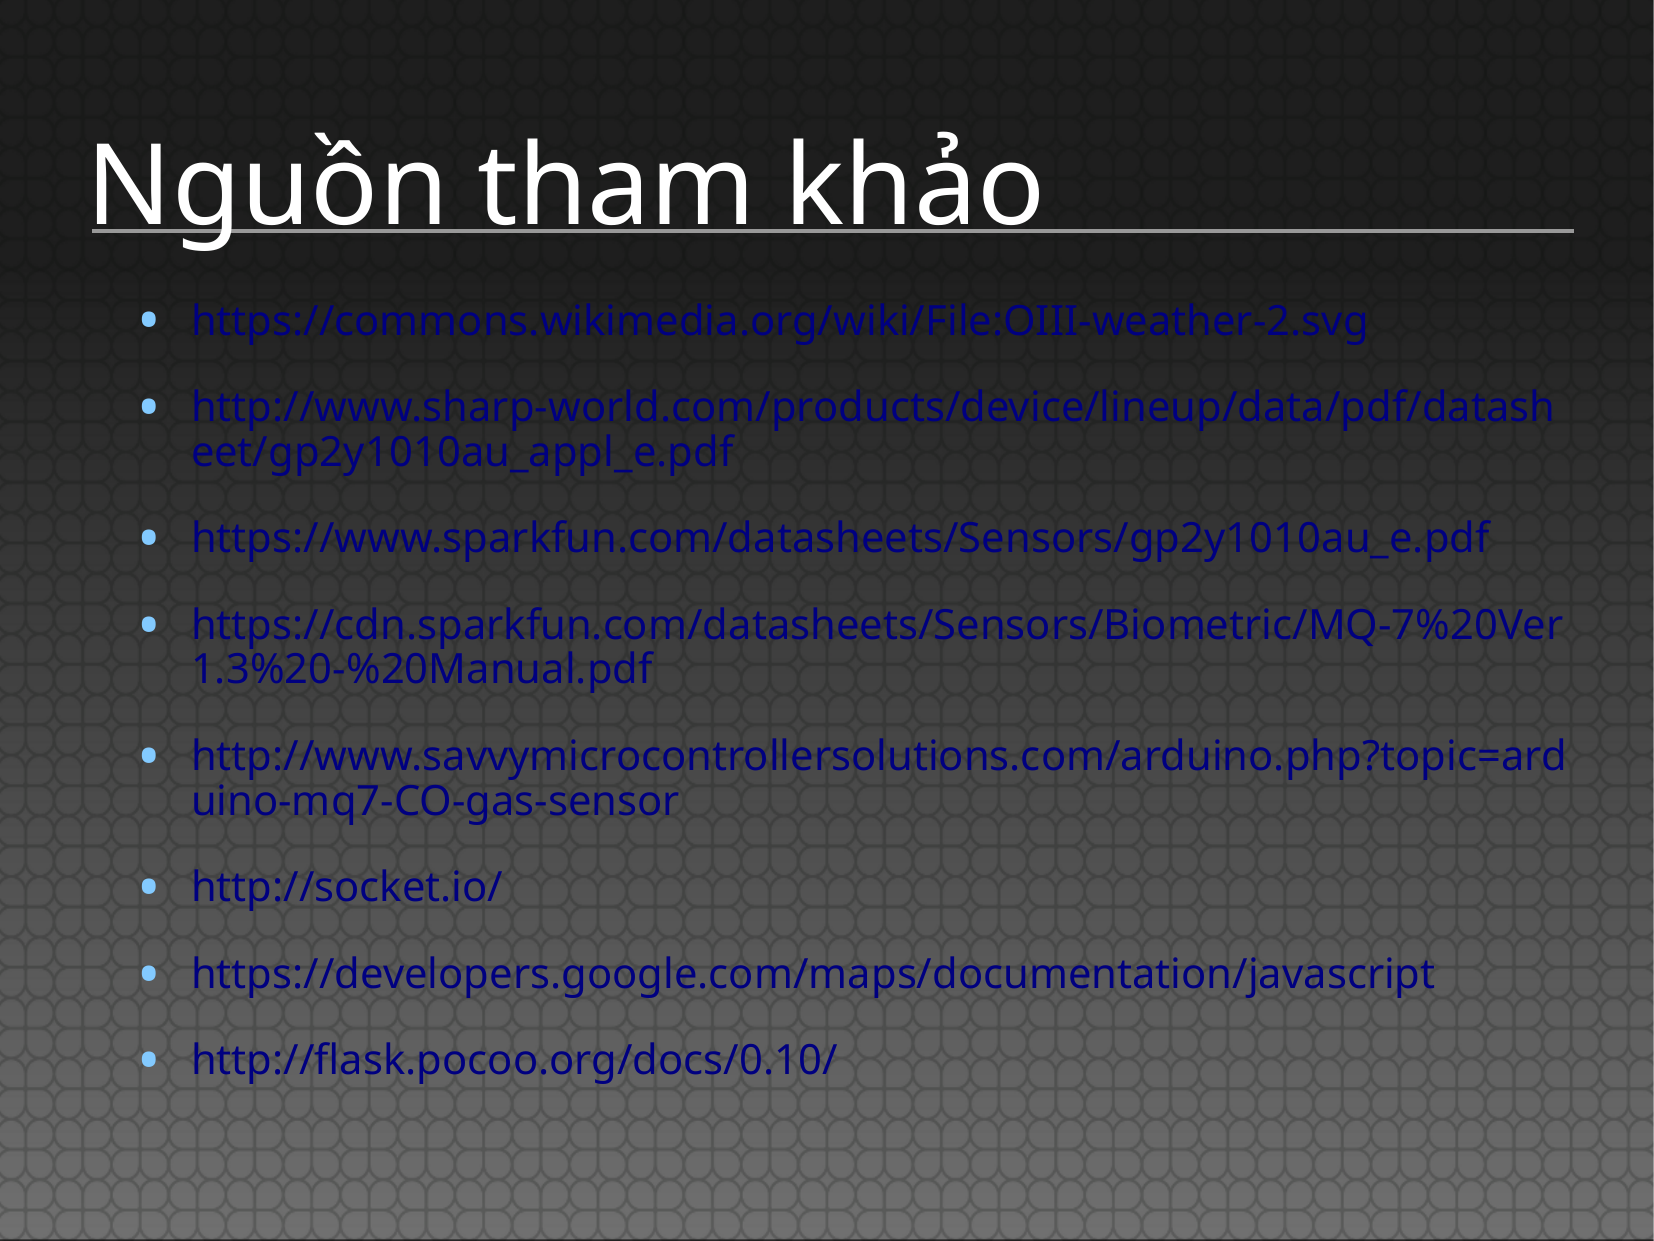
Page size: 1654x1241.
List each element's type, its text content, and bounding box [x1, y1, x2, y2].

title Nguồn tham khảo [86, 112, 1576, 249]
picture [0, 0, 1654, 1241]
list https://commons.wikimedia.org/wiki/File:OIII-weather-2.svg http://www.sharp-world.com/products/device/lineup/data/pdf/datasheet/gp2y1010au_appl_e.pdf https://www.sparkfun.com/datasheets/Sensors/gp2y1010au_e.pdf https://cdn.sparkfun.com/datasheets/Sensors/Biometric/MQ-7%20Ver1.3%20-%20Manual.pdf http://www.savvymicrocontrollersolutions.com/arduino.php?topic=arduino-mq7-CO-gas-sensor http://socket.io/ https://developers.google.com/maps/documentation/javascript http://flask.pocoo.org/docs/0.10/ [82, 290, 1571, 1010]
